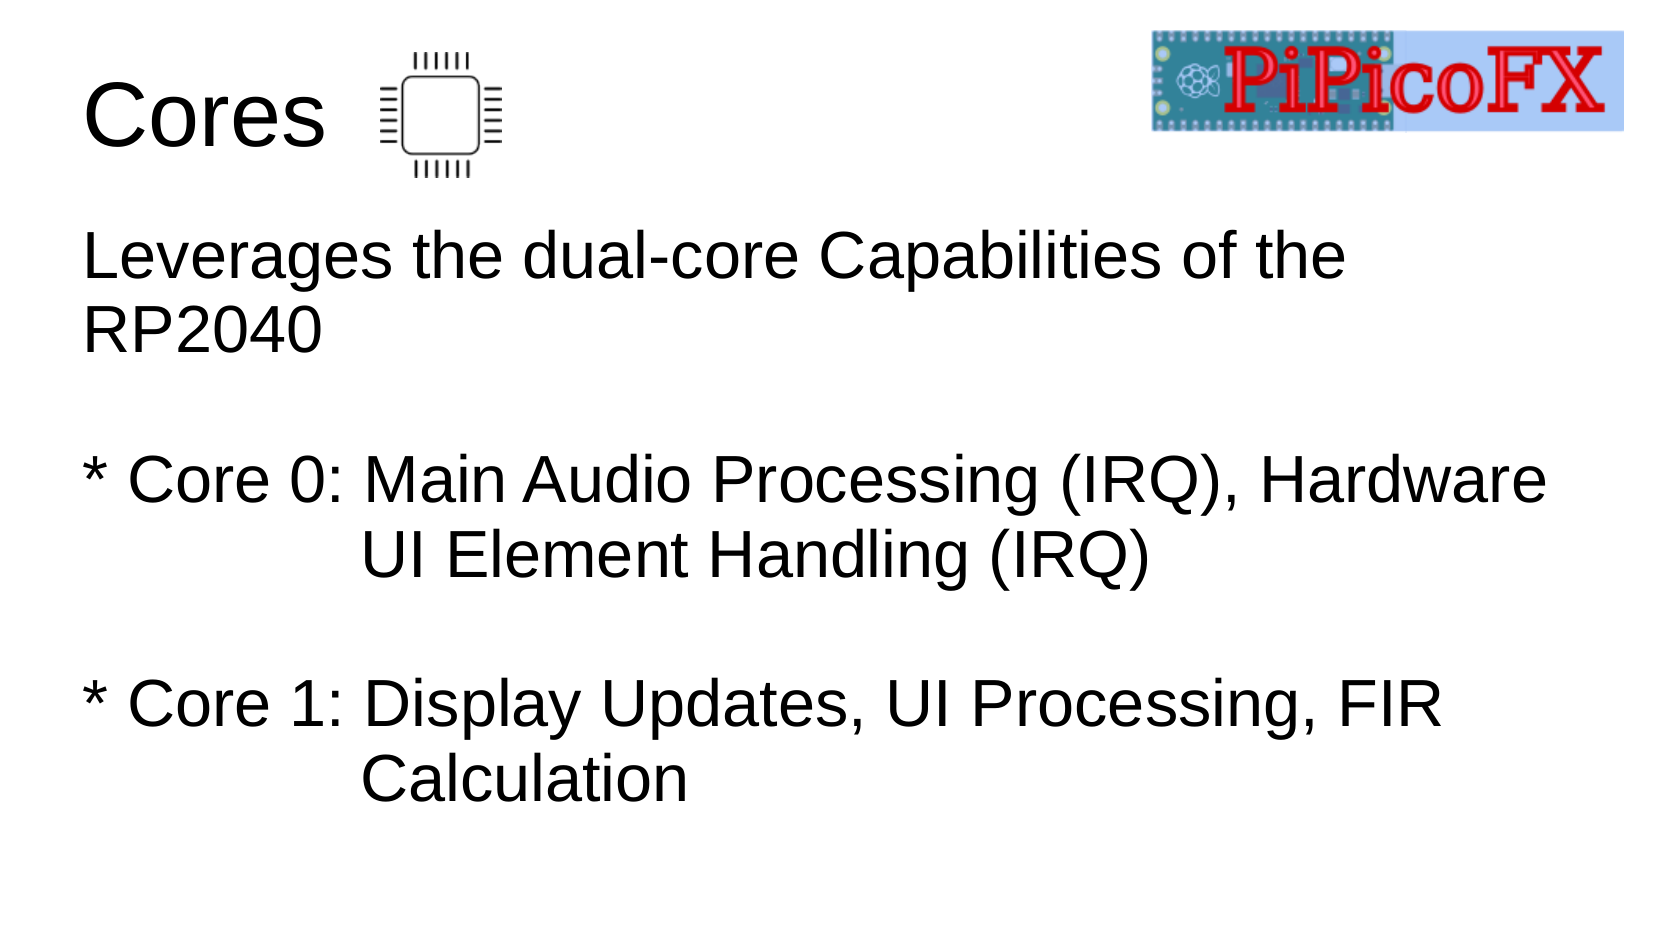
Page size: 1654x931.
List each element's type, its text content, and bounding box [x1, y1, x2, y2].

title Cores [82, 37, 1571, 193]
picture [1151, 29, 1624, 133]
picture [380, 52, 502, 178]
subtitle Leverages the dual-core Capabilities of the RP2040 * Core 0: Main Audio Processing (IRQ), Hardware UI Element Handling (IRQ) * Core 1: Display Updates, UI Processing, FIR Calculation [82, 217, 1571, 816]
